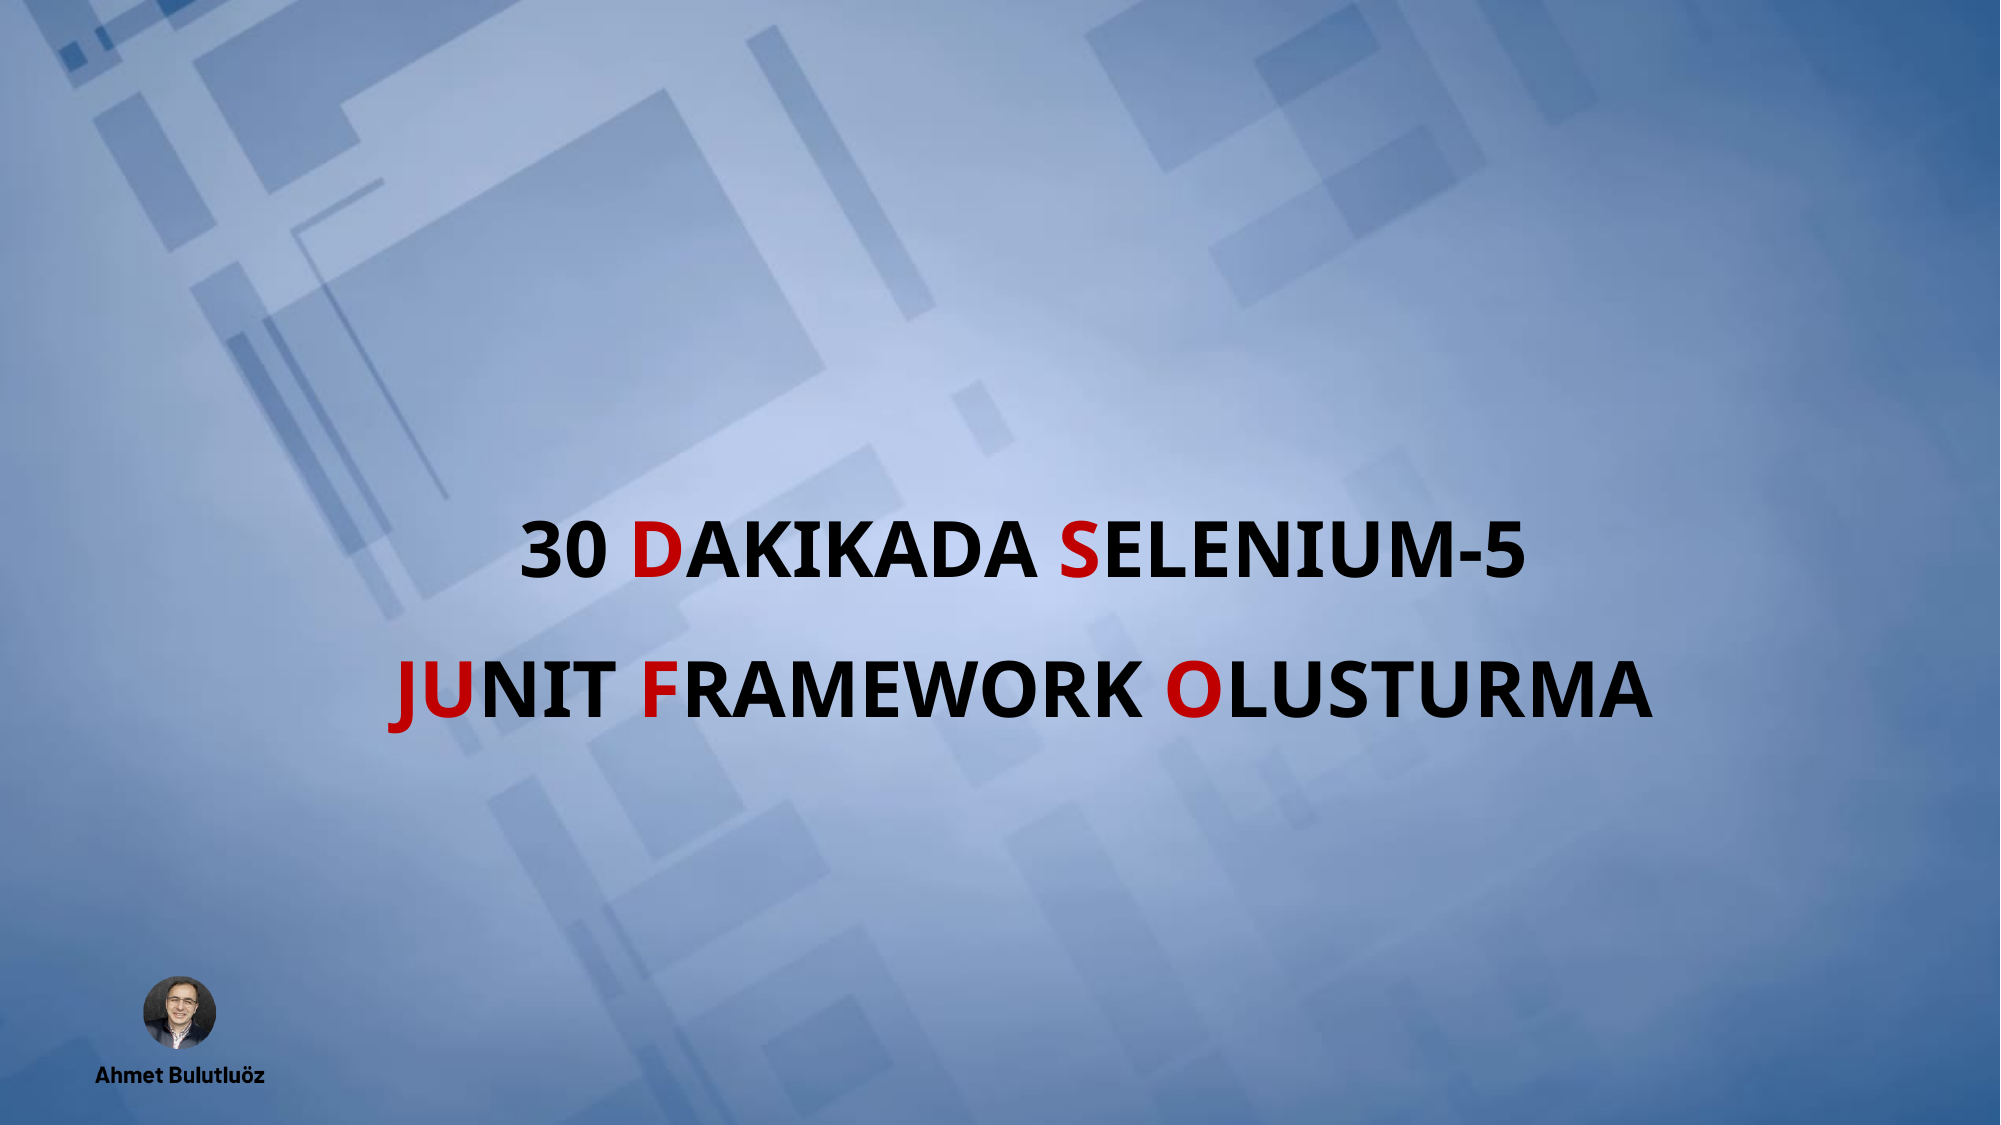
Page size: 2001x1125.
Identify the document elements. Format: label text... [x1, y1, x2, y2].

picture [0, 0, 2000, 1125]
title 30 Dakikada Selenium-5 JUnit Framework olusturma [370, 445, 1678, 781]
